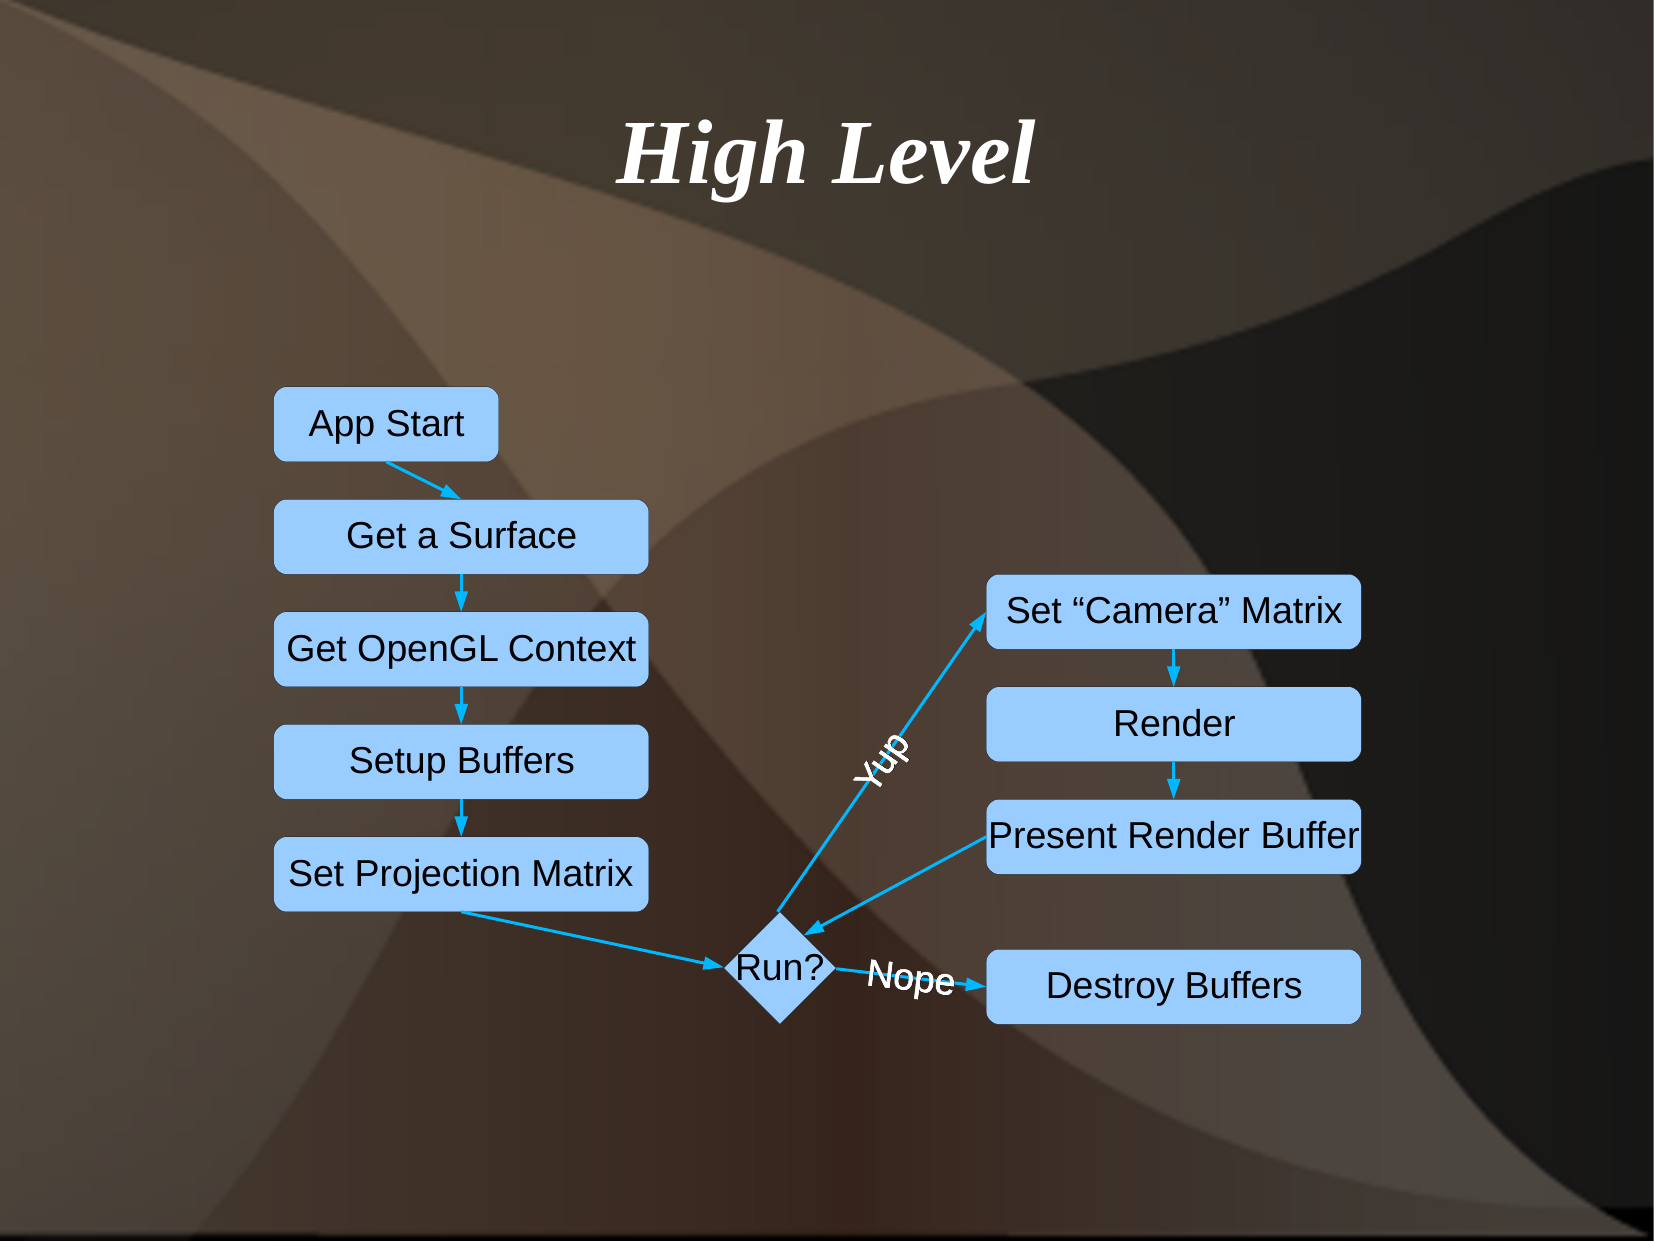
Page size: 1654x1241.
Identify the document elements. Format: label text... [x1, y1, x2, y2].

chart [177, 290, 1654, 1109]
title High Level [82, 49, 1571, 257]
picture [0, 0, 1654, 1241]
